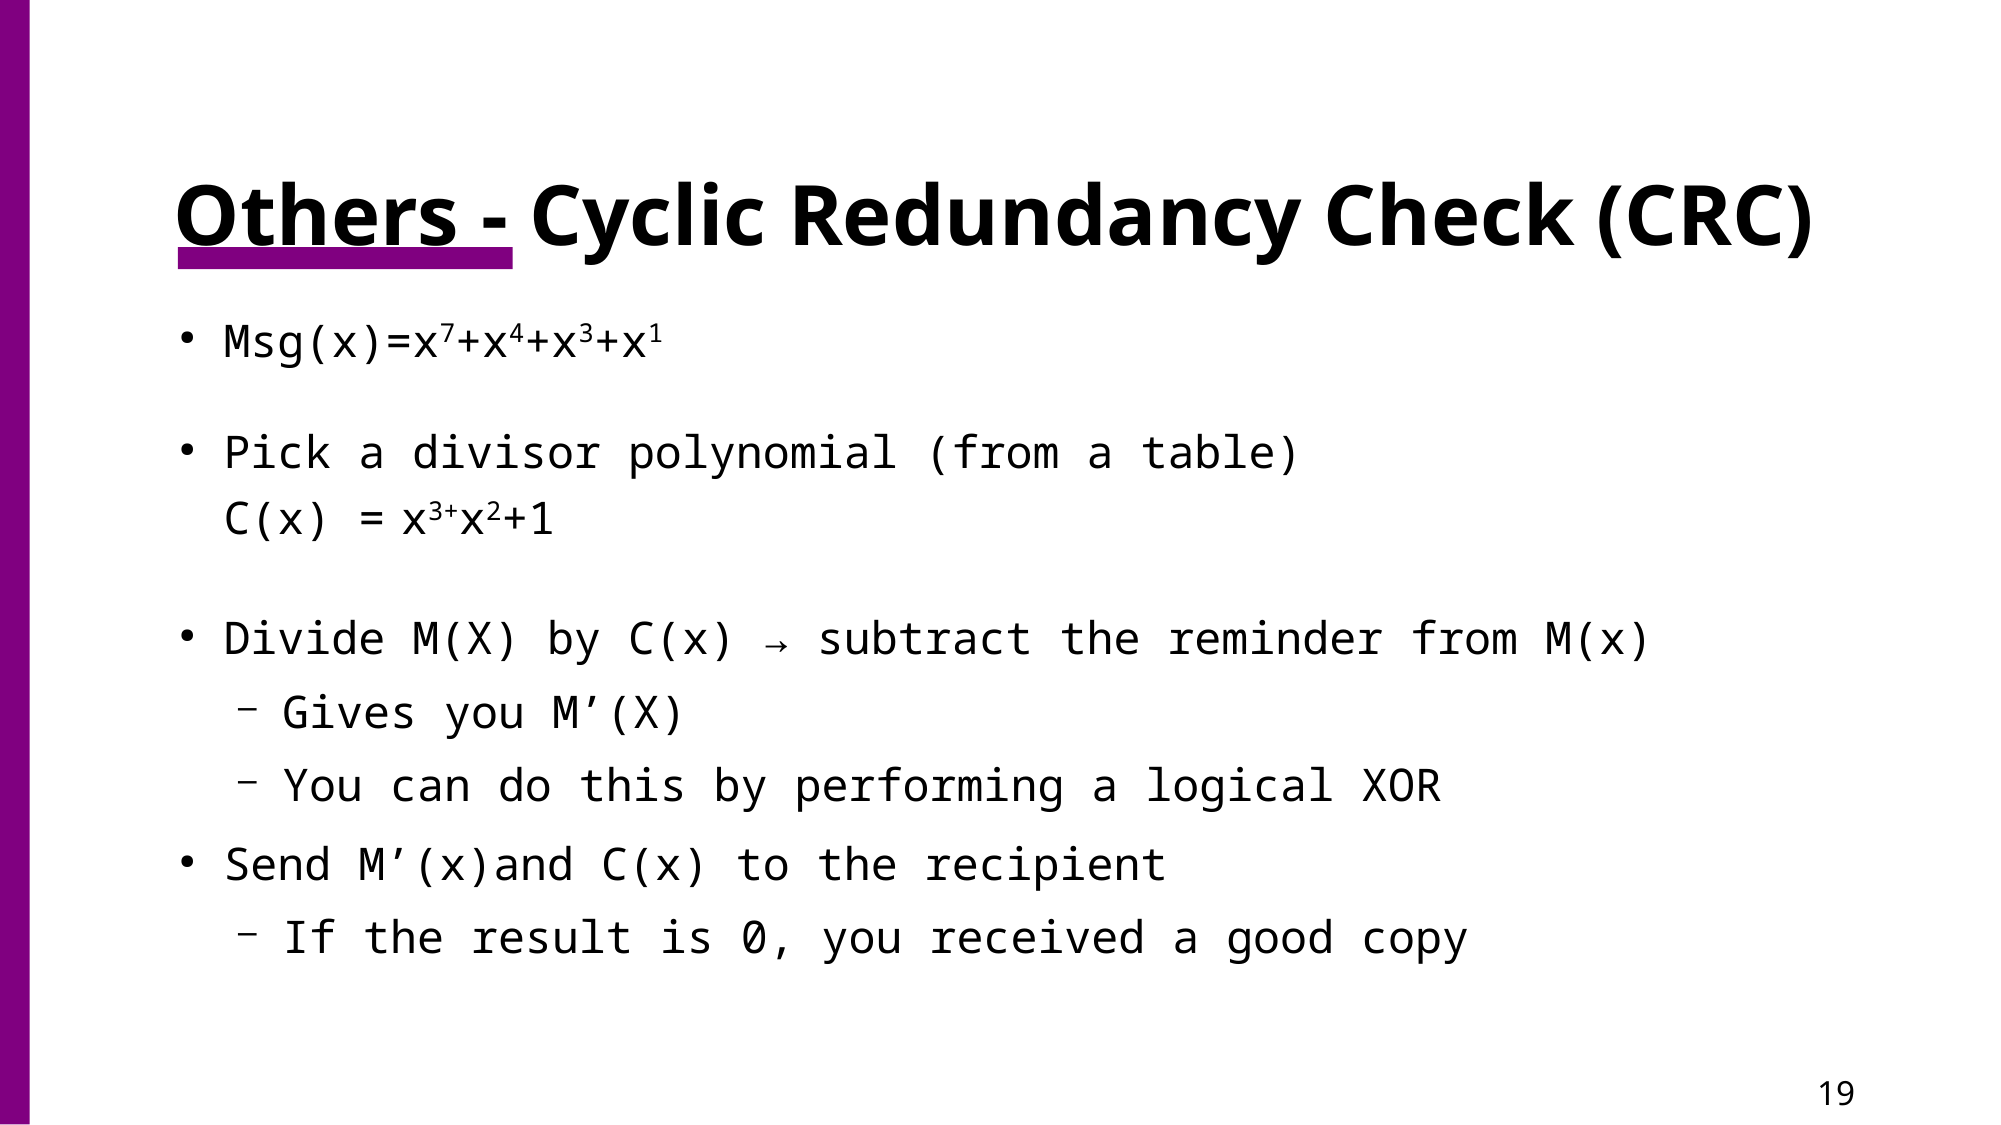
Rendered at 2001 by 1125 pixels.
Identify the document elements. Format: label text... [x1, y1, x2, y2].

list Msg(x)=x7+x4+x3+x1 Pick a divisor polynomial (from a table) C(x) = x3+x2+1 Divide M(X) by C(x) → subtract the reminder from M(x) Gives you M’(X) You can do this by performing a logical XOR Send M’(x)and C(x) to the recipient If the result is 0, you received a good copy [149, 184, 1959, 1024]
title Others - Cyclic Redundancy Check (CRC) [123, 35, 1936, 271]
